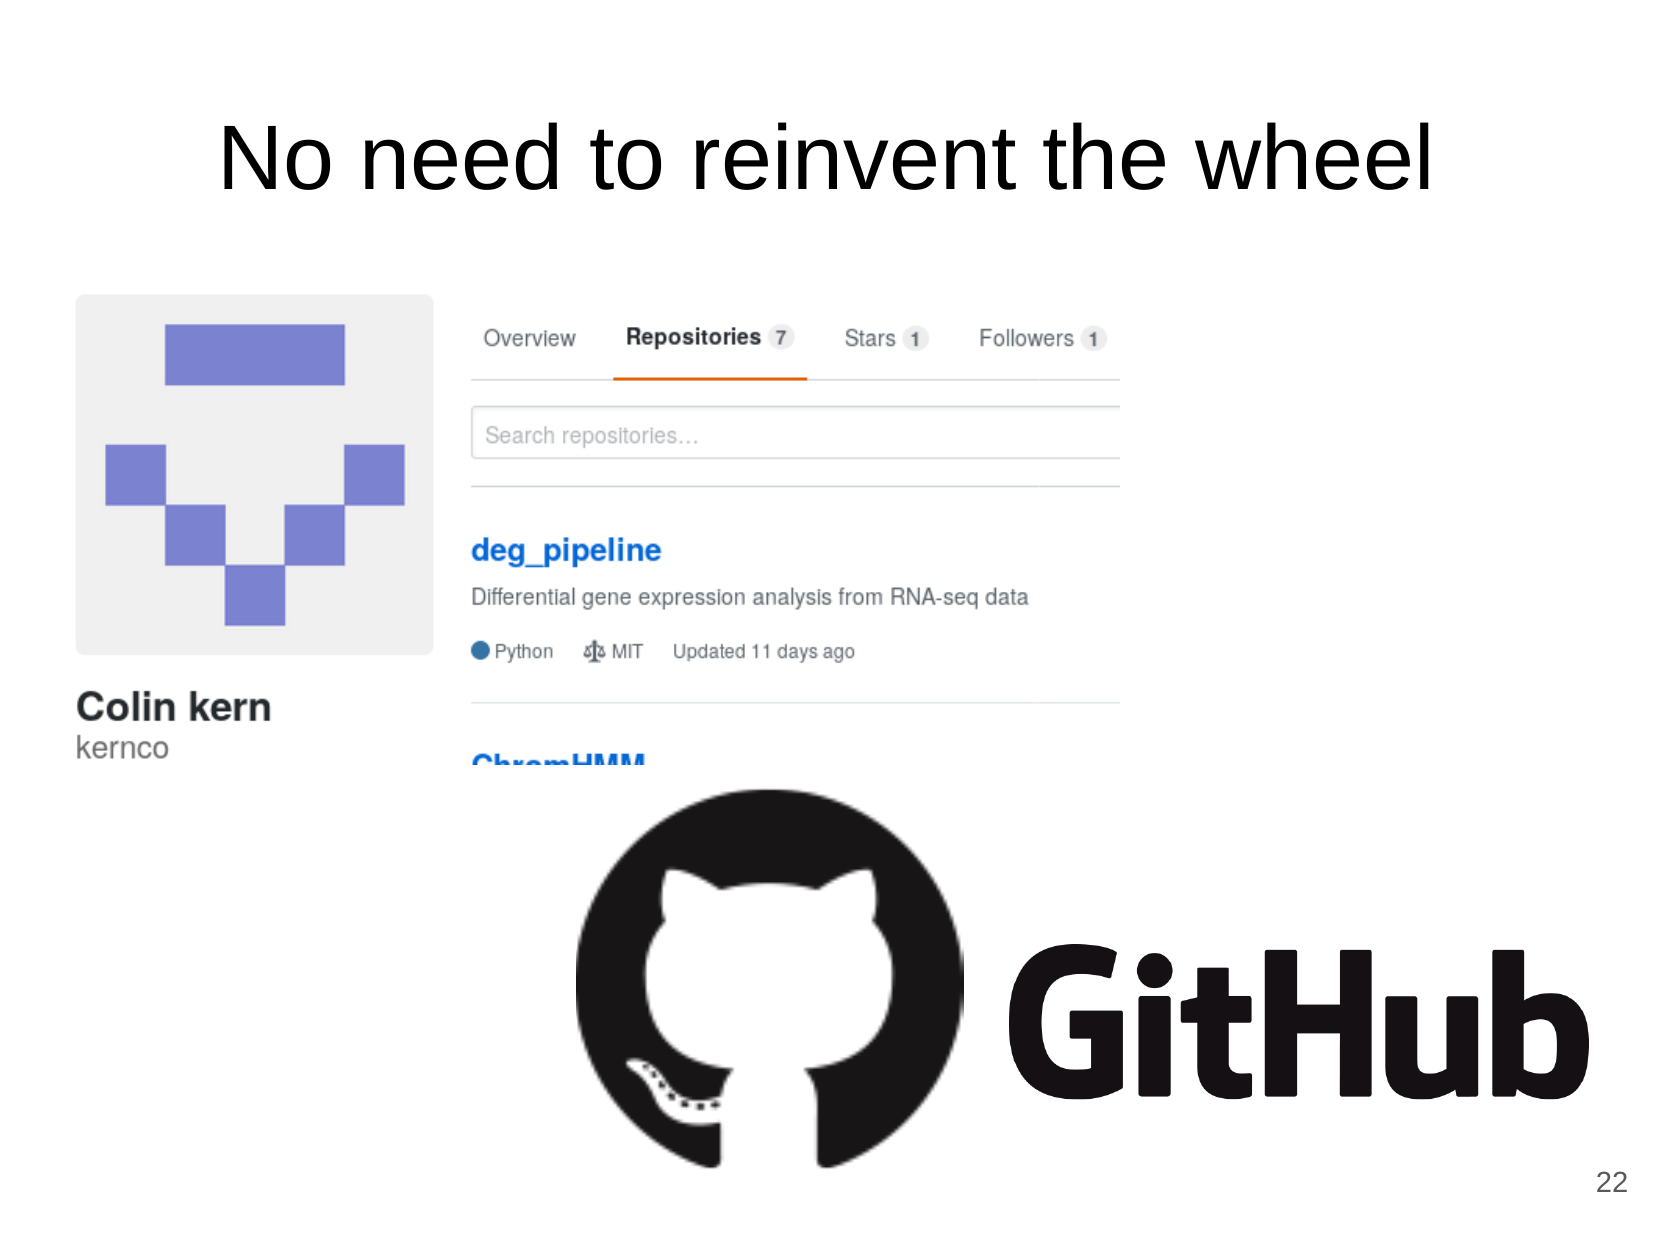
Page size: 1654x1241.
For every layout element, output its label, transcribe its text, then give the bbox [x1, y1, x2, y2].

picture [576, 787, 1634, 1176]
picture [65, 279, 1120, 765]
title No need to reinvent the wheel [82, 49, 1571, 257]
slide_number <number> [1547, 1145, 1647, 1241]
